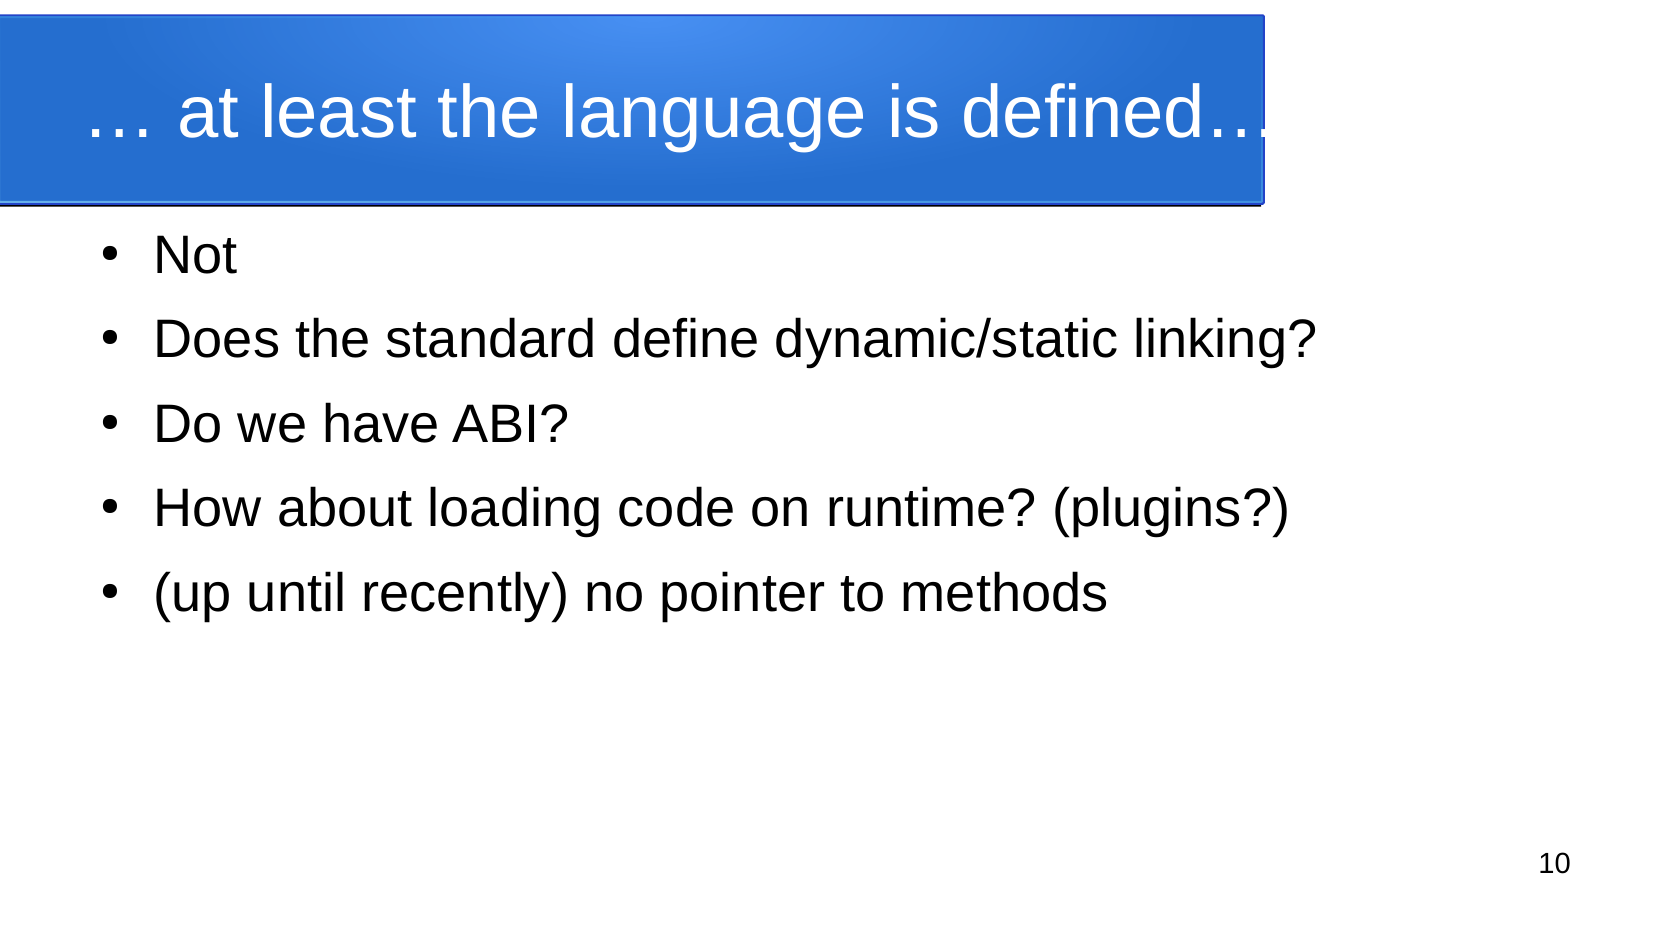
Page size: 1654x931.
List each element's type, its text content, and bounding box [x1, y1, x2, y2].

list Not Does the standard define dynamic/static linking? Do we have ABI? How about loading code on runtime? (plugins?) (up until recently) no pointer to methods [82, 224, 1571, 764]
title … at least the language is defined…. [82, 29, 1456, 196]
